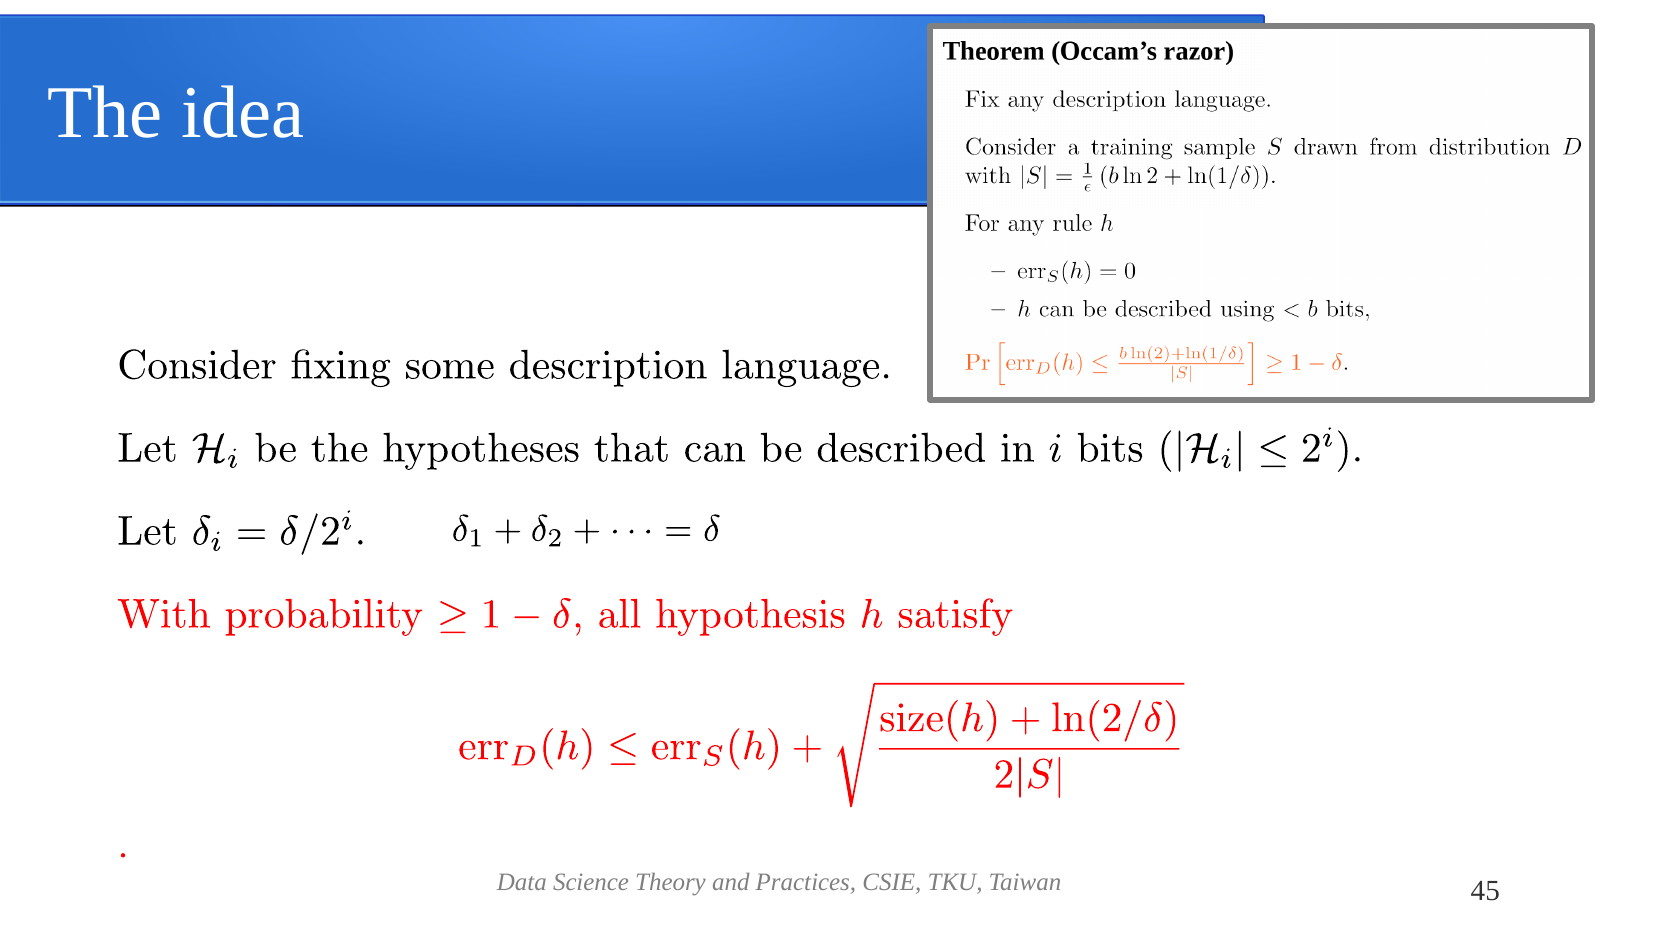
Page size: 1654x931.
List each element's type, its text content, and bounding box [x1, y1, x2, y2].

picture [933, 29, 1590, 398]
title The idea [47, 35, 927, 189]
picture [75, 349, 1360, 858]
